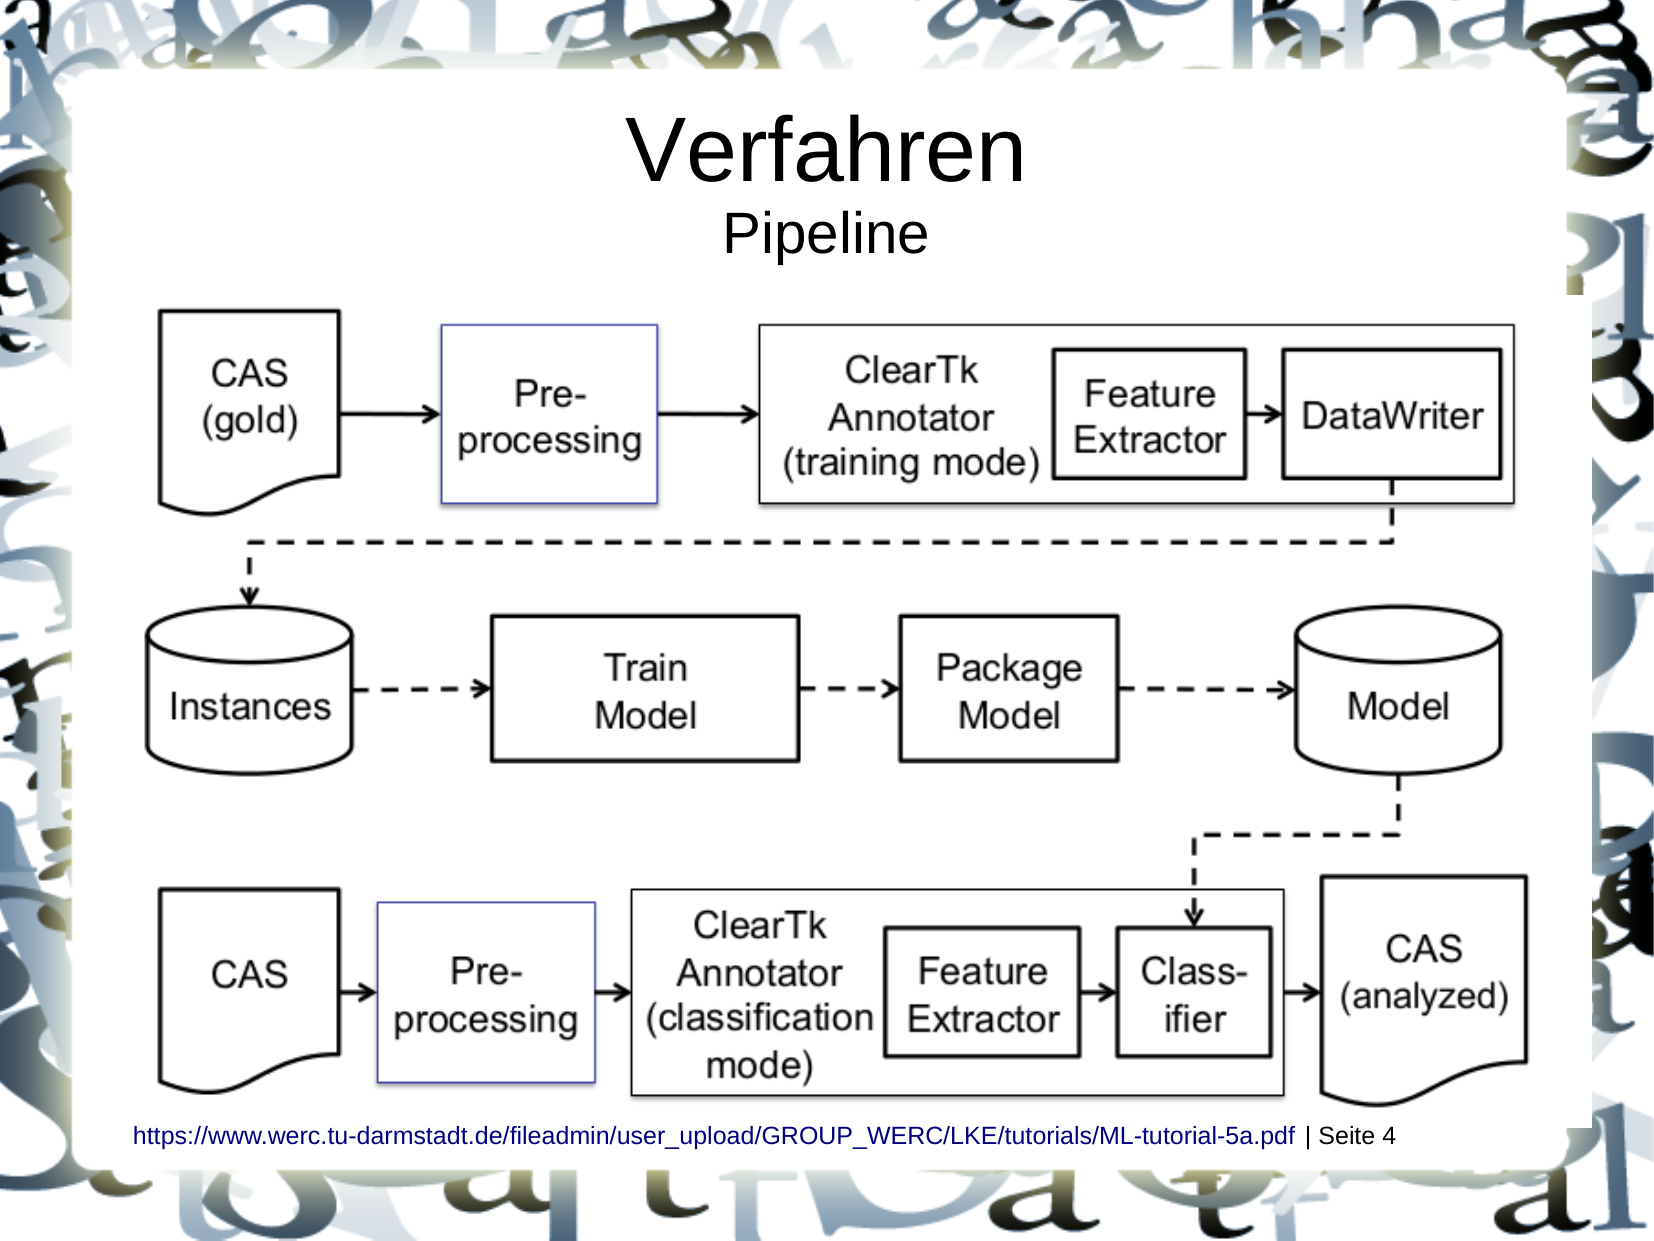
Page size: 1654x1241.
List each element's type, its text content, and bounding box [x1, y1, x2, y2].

picture [0, 0, 1654, 1241]
title Verfahren Pipeline [82, 78, 1571, 287]
text_box https://www.werc.tu-darmstadt.de/fileadmin/user_upload/GROUP_WERC/LKE/tutorials/ML-tutorial-5a.pdf | Seite 4 [118, 1114, 1412, 1158]
